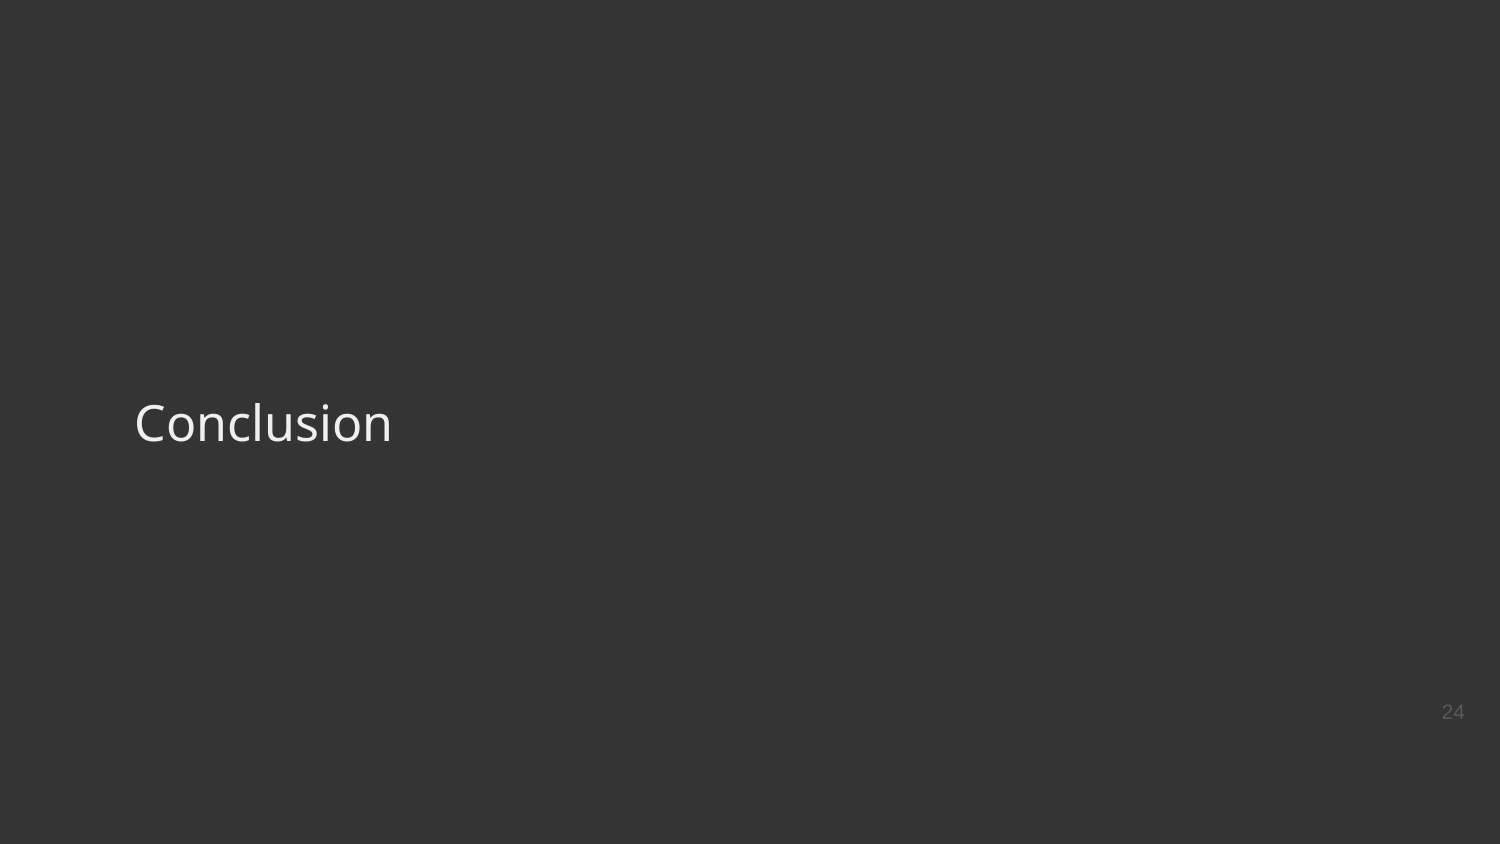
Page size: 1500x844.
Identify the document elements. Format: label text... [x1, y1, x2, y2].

text_box Conclusion [119, 376, 1381, 467]
slide_number <number> [1389, 679, 1480, 744]
